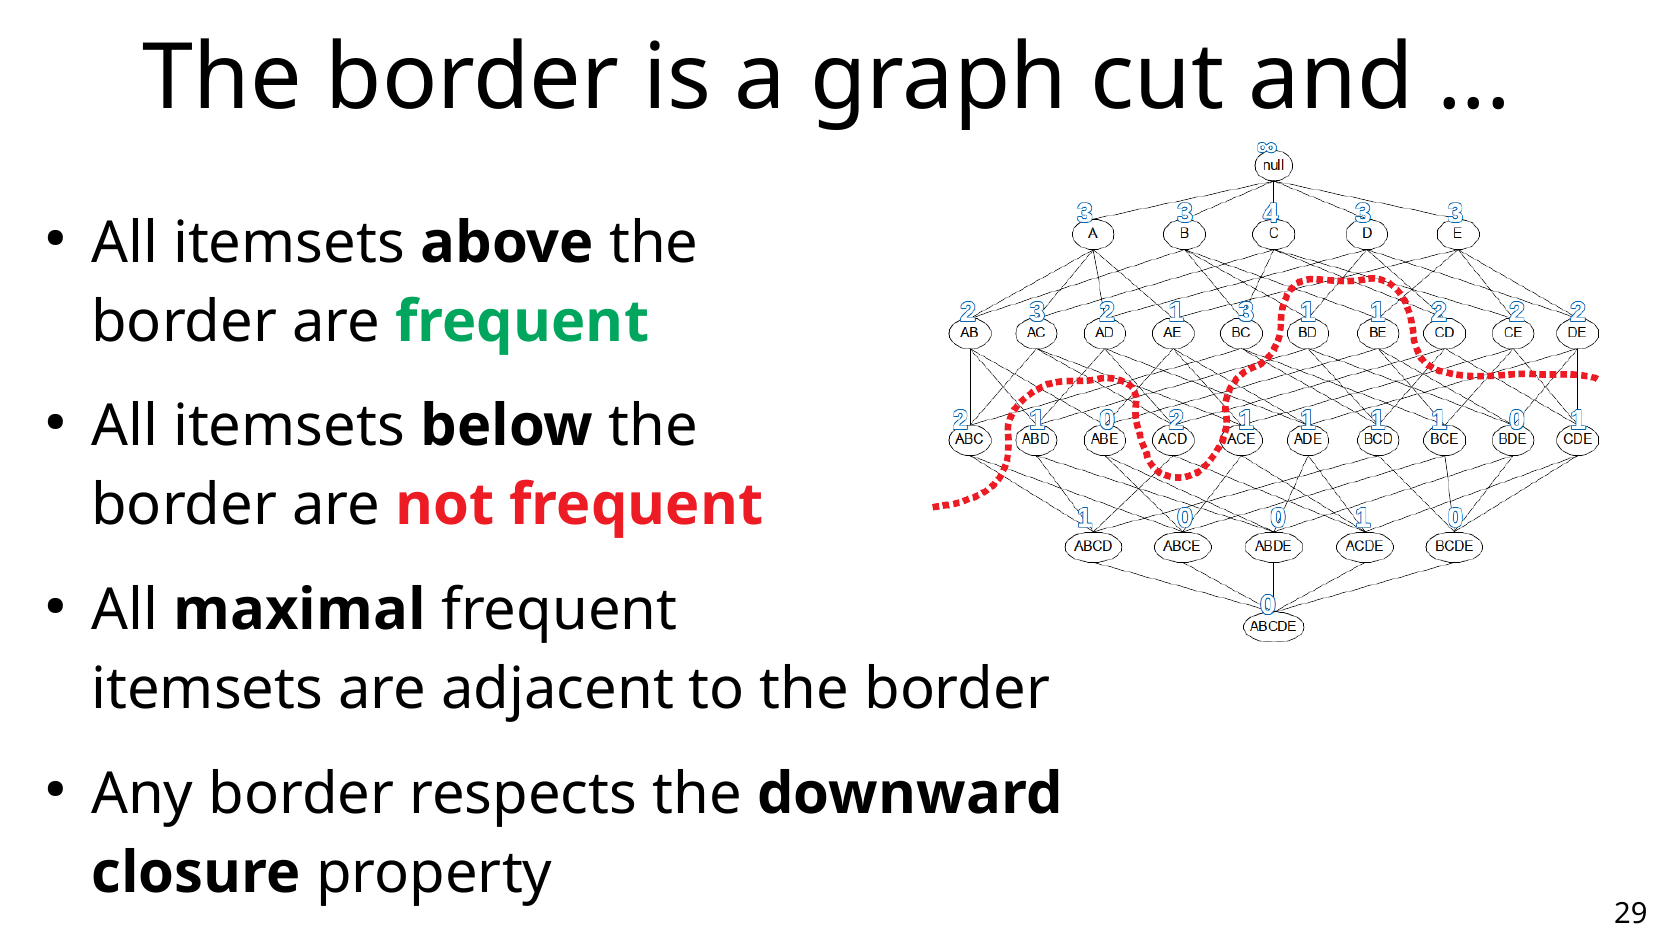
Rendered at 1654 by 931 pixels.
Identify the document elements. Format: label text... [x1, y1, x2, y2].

title The border is a graph cut and ... [82, 1, 1571, 144]
list All itemsets above the border are frequent All itemsets below the border are not frequent All maximal frequent itemsets are adjacent to the border Any border respects the downward closure property [29, 200, 1585, 912]
picture [928, 126, 1607, 642]
